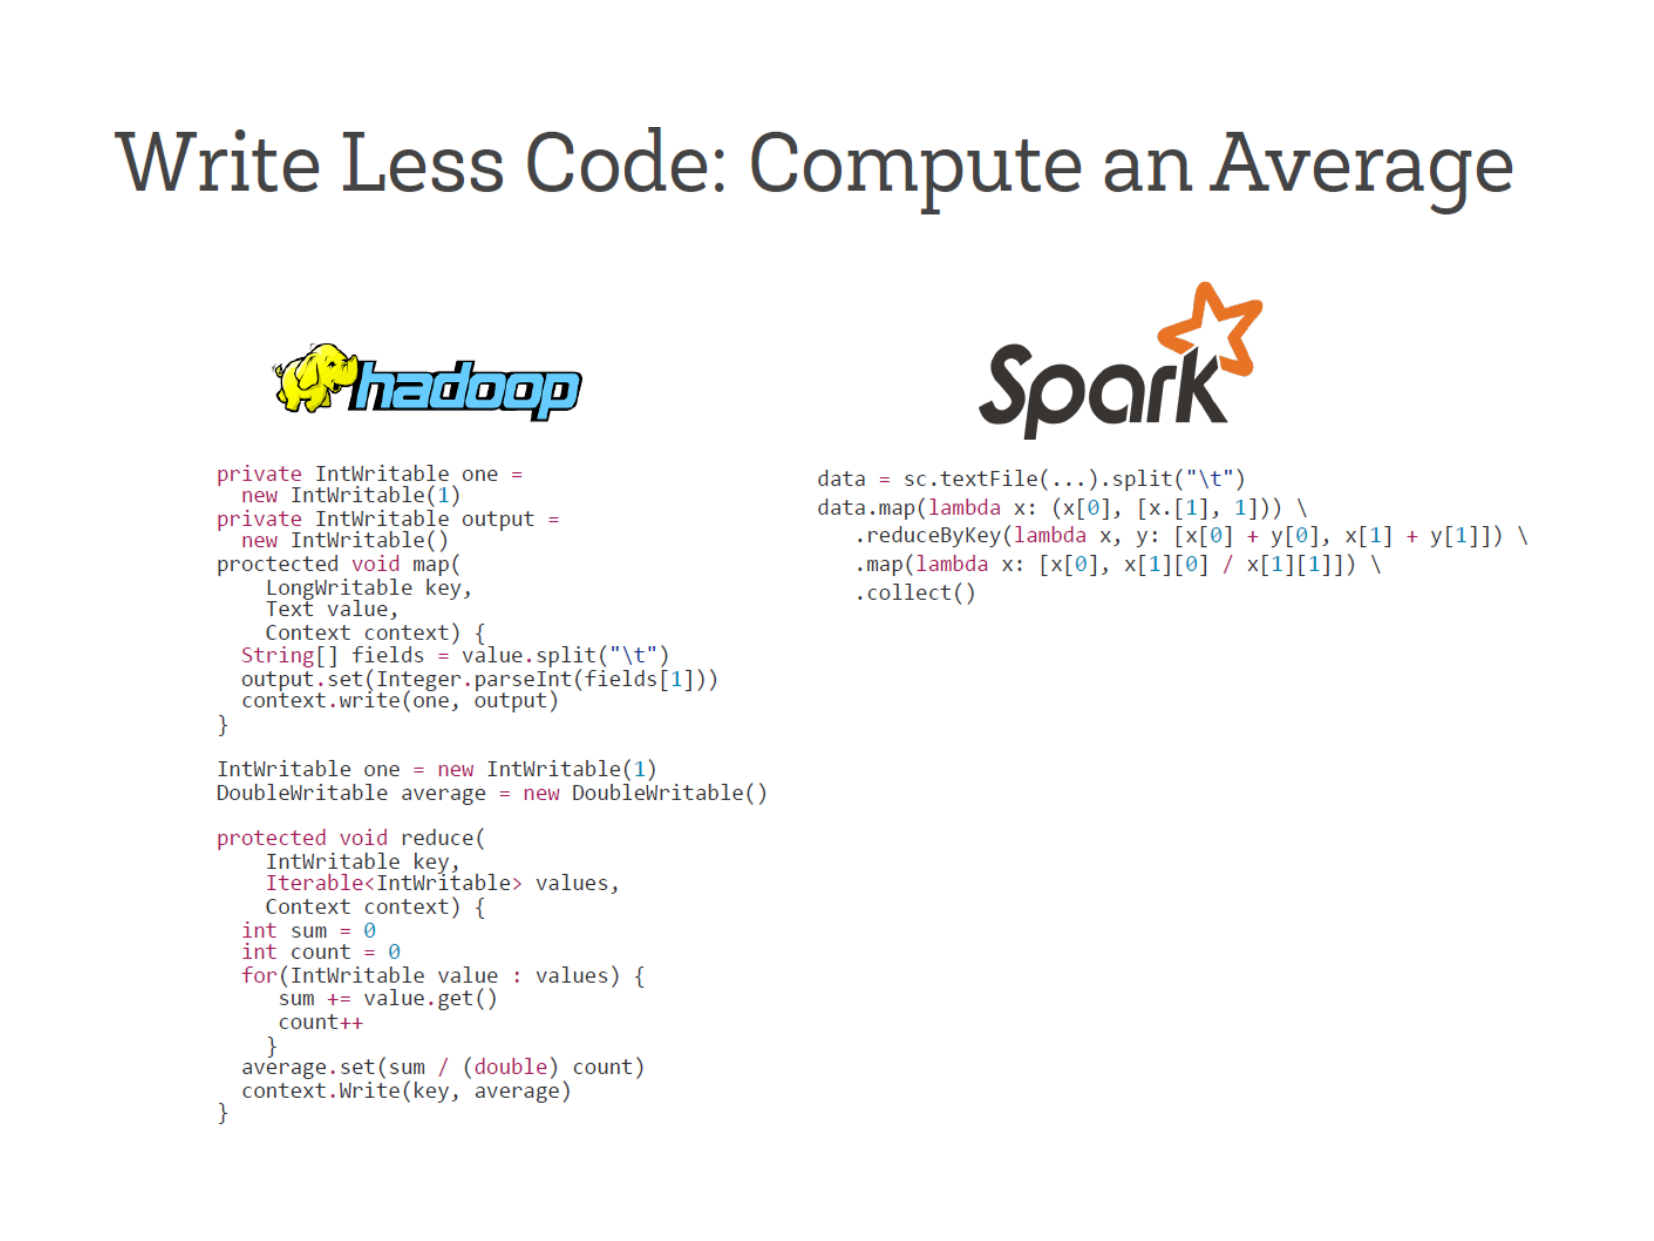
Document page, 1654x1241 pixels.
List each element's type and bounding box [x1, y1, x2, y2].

picture [62, 127, 1579, 1148]
